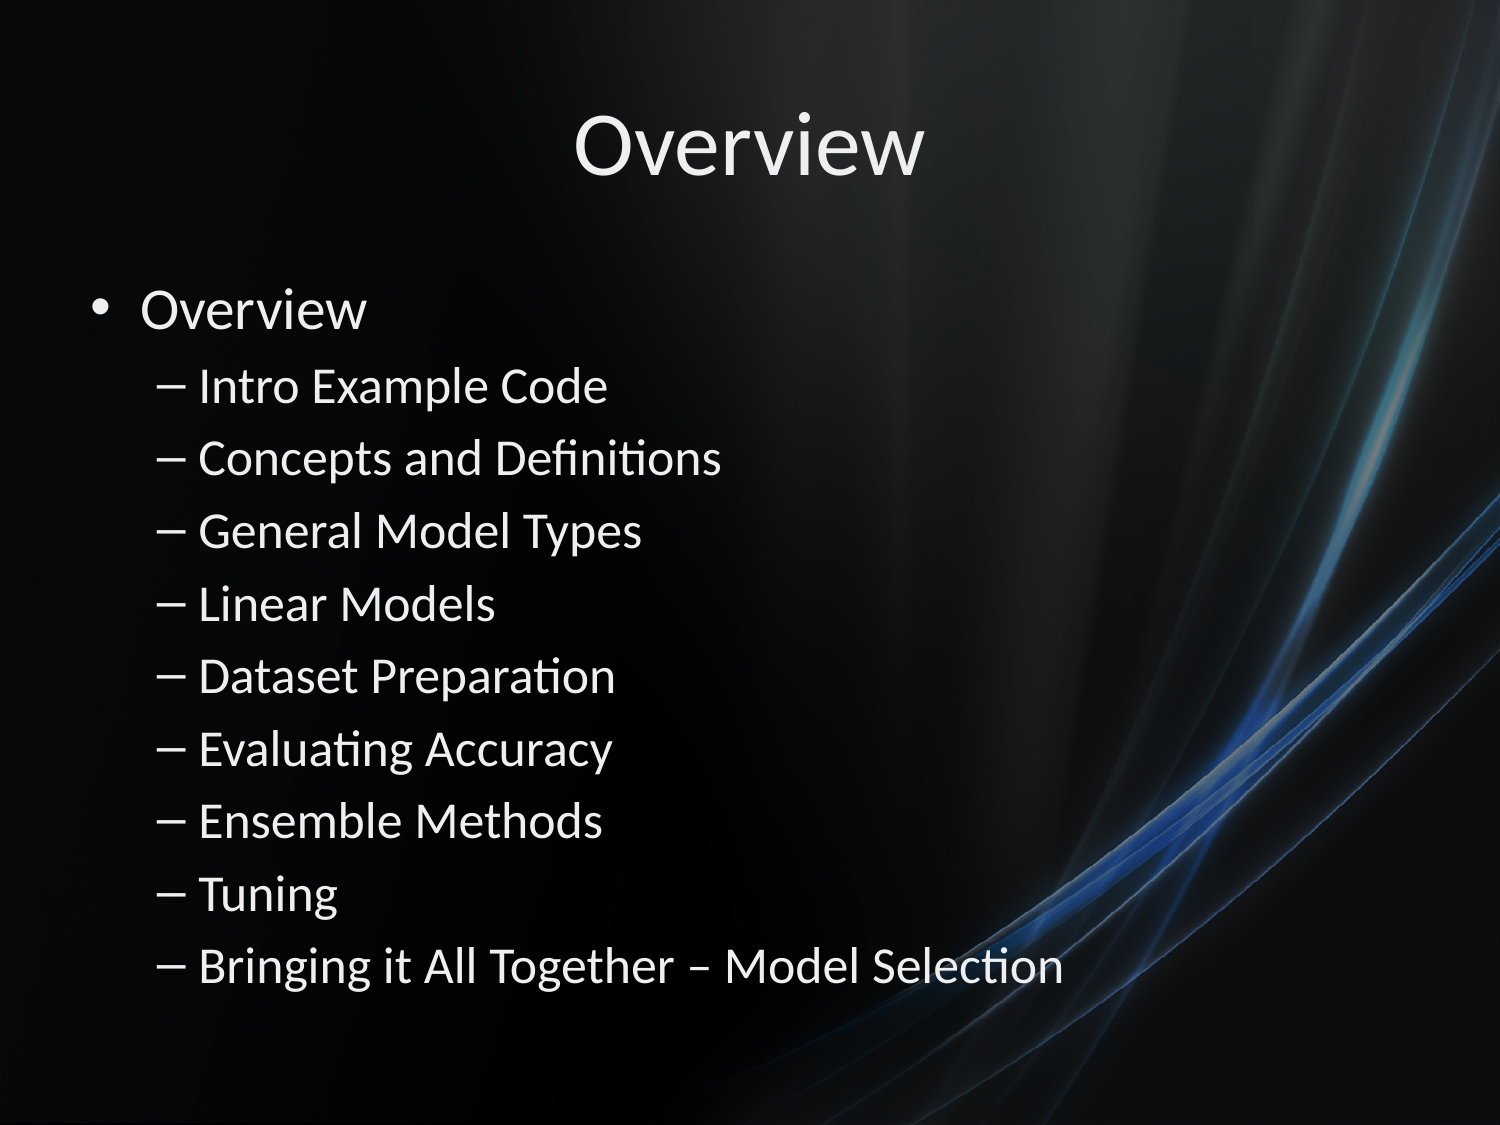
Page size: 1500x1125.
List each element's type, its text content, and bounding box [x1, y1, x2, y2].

list Overview Intro Example Code Concepts and Definitions General Model Types Linear Models Dataset Preparation Evaluating Accuracy Ensemble Methods Tuning Bringing it All Together – Model Selection [75, 262, 1425, 1005]
picture [0, 0, 1500, 1125]
title Overview [75, 45, 1425, 233]
